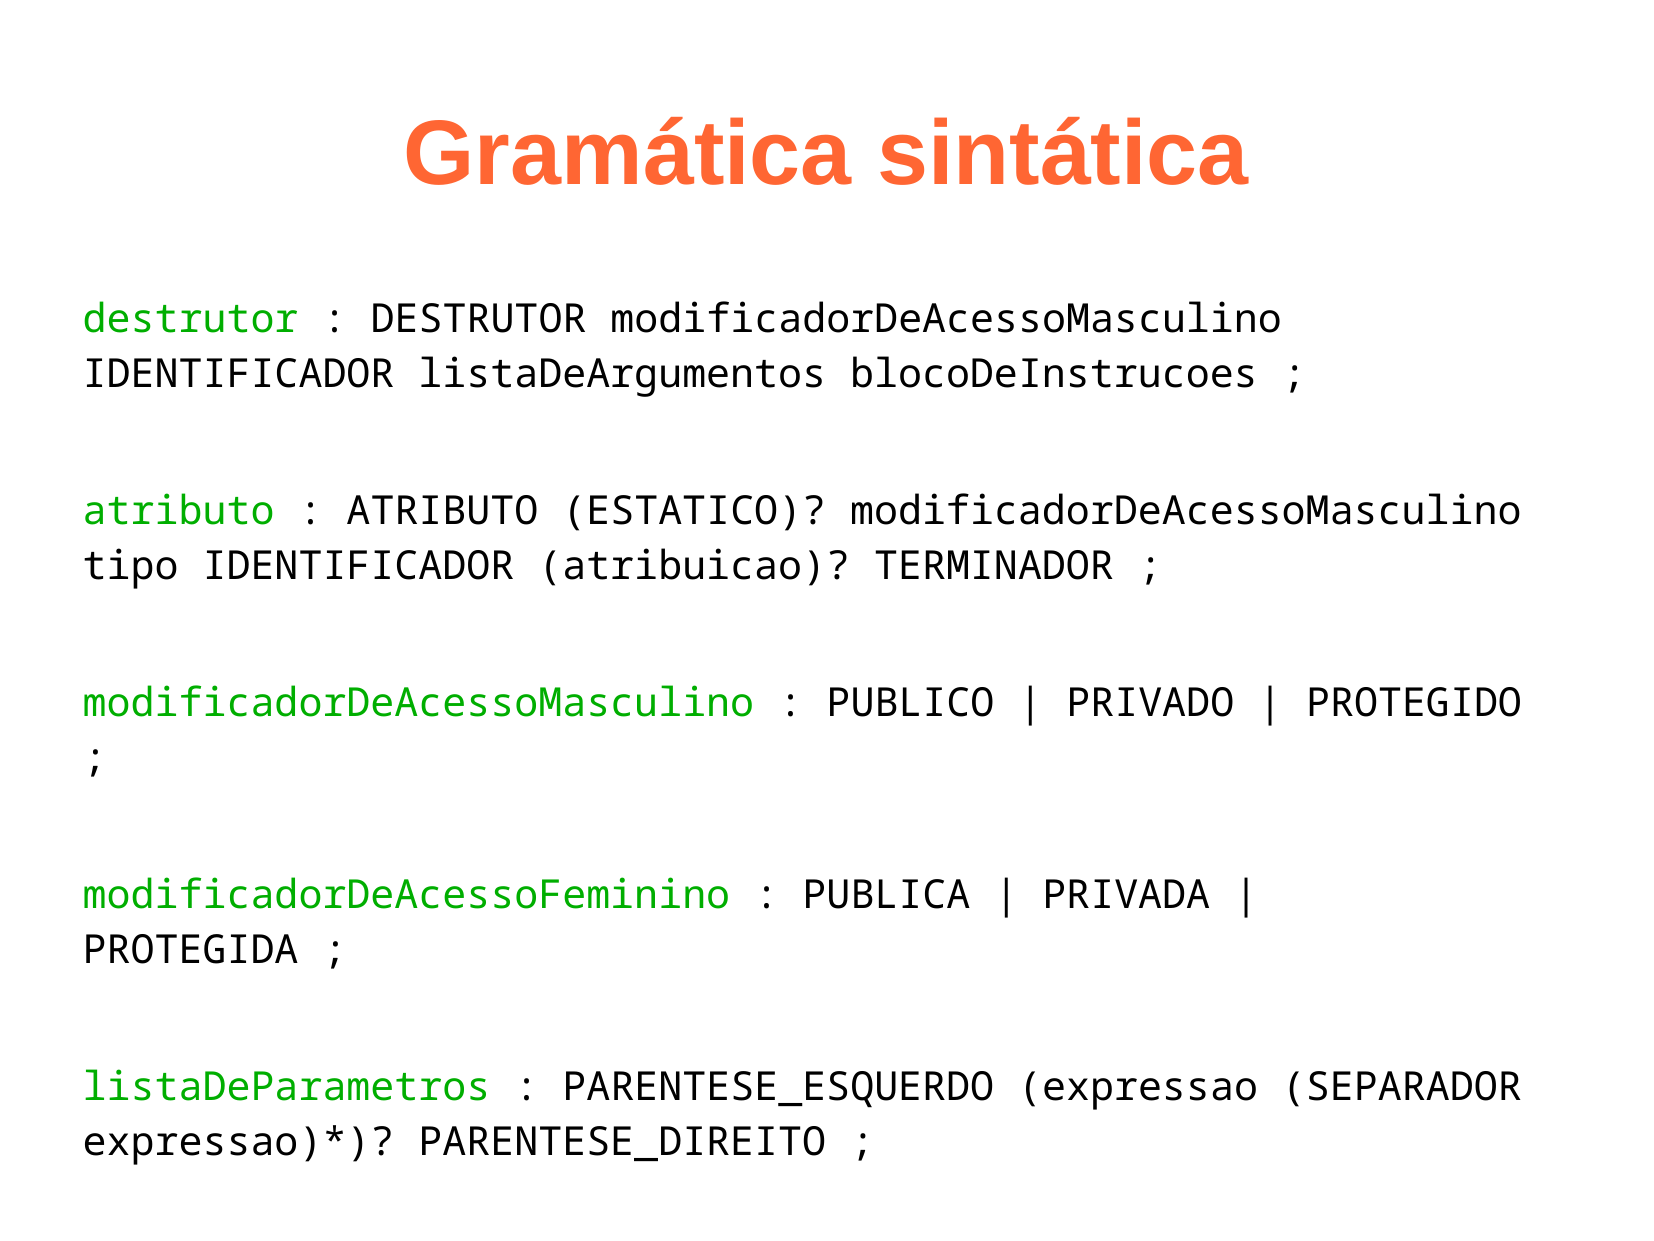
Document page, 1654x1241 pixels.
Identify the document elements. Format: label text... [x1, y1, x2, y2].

list destrutor : DESTRUTOR modificadorDeAcessoMasculino IDENTIFICADOR listaDeArgumentos blocoDeInstrucoes ; atributo : ATRIBUTO (ESTATICO)? modificadorDeAcessoMasculino tipo IDENTIFICADOR (atribuicao)? TERMINADOR ; modificadorDeAcessoMasculino : PUBLICO | PRIVADO | PROTEGIDO ; modificadorDeAcessoFeminino : PUBLICA | PRIVADA | PROTEGIDA ; listaDeParametros : PARENTESE_ESQUERDO (expressao (SEPARADOR expressao)*)? PARENTESE_DIREITO ; [82, 290, 1538, 1193]
title Gramática sintática [82, 49, 1571, 257]
